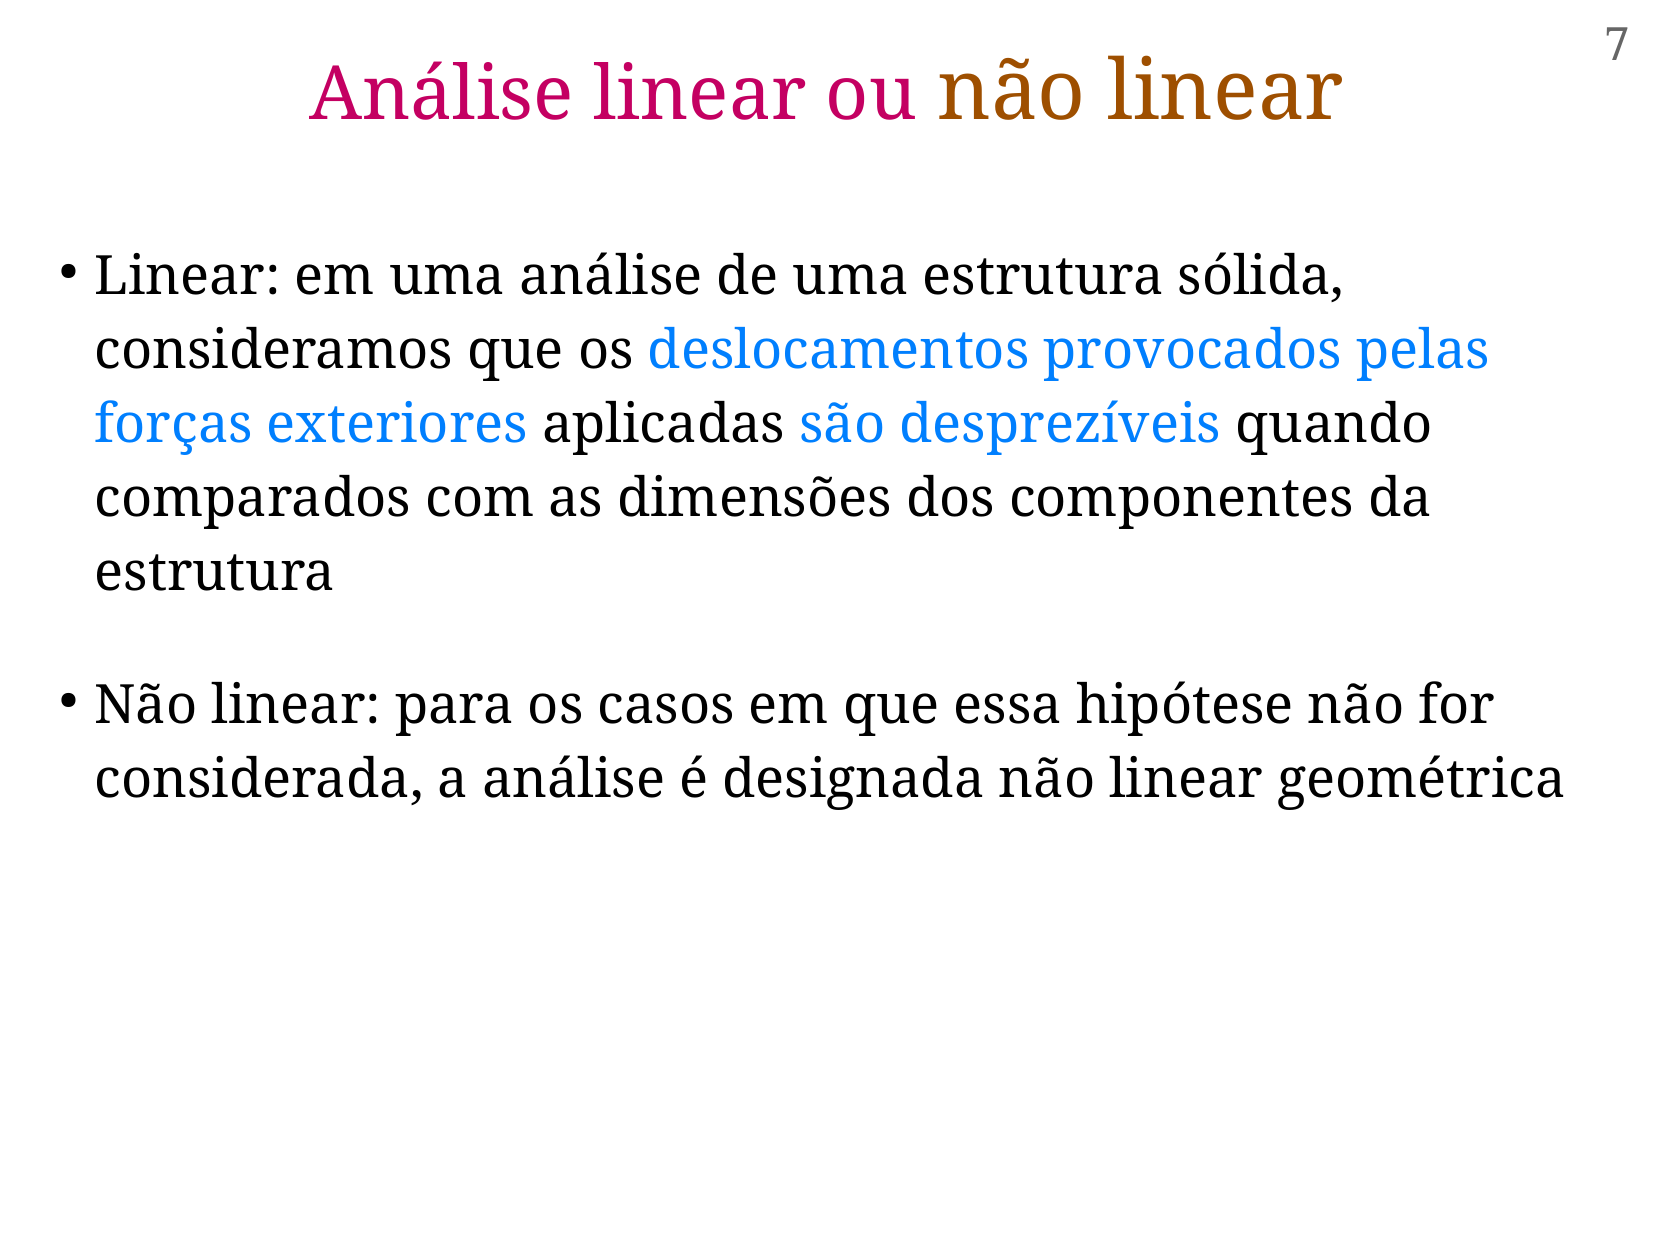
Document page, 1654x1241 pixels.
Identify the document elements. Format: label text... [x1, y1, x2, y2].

list Linear: em uma análise de uma estrutura sólida, consideramos que os deslocamentos provocados pelas forças exteriores aplicadas são desprezíveis quando comparados com as dimensões dos componentes da estrutura Não linear: para os casos em que essa hipótese não for considerada, a análise é designada não linear geométrica [59, 236, 1595, 1211]
title Análise linear ou não linear [59, 29, 1595, 148]
